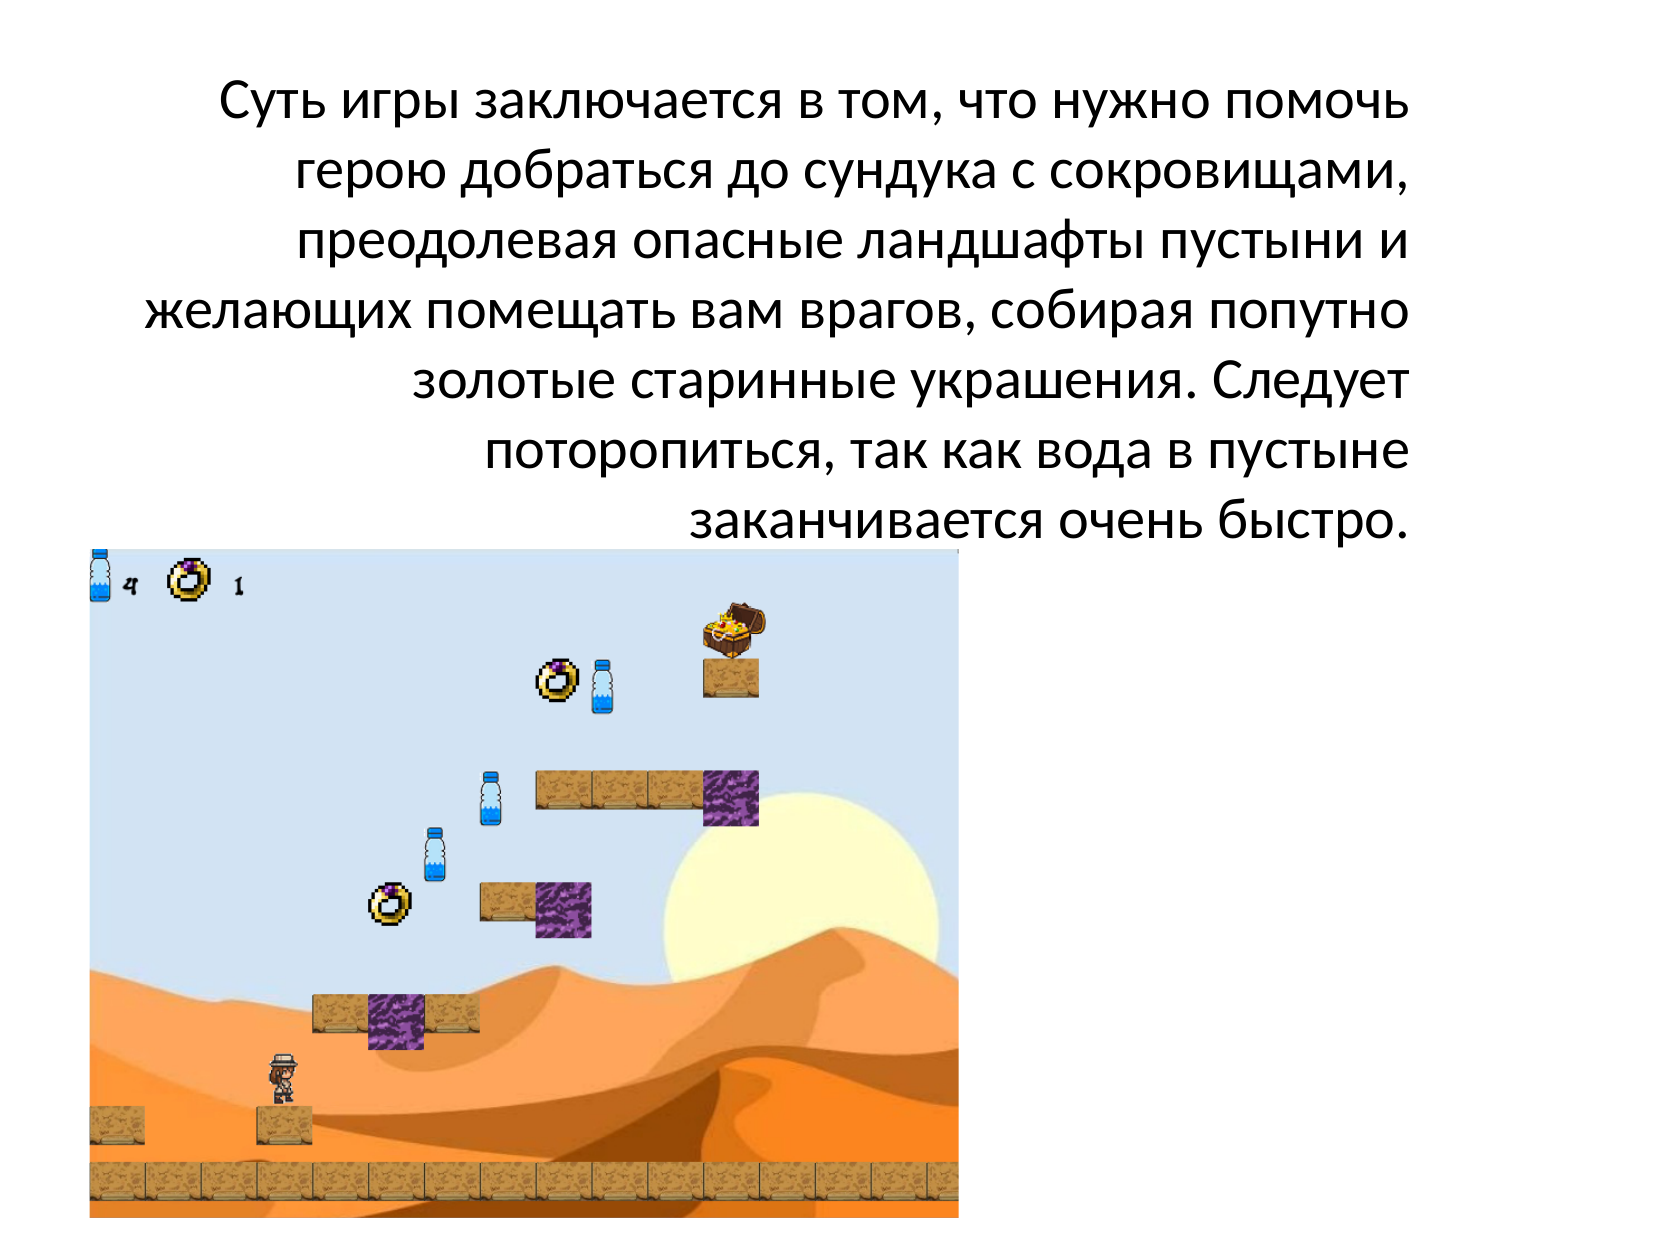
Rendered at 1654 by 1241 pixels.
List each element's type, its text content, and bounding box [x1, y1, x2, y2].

picture [89, 549, 959, 1218]
text_box Суть игры заключается в том, что нужно помочь герою добраться до сундука с сокровищами, преодолевая опасные ландшафты пустыни и желающих помещать вам врагов, собирая попутно золотые старинные украшения. Следует поторопиться, так как вода в пустыне заканчивается очень быстро. [129, 53, 1428, 634]
